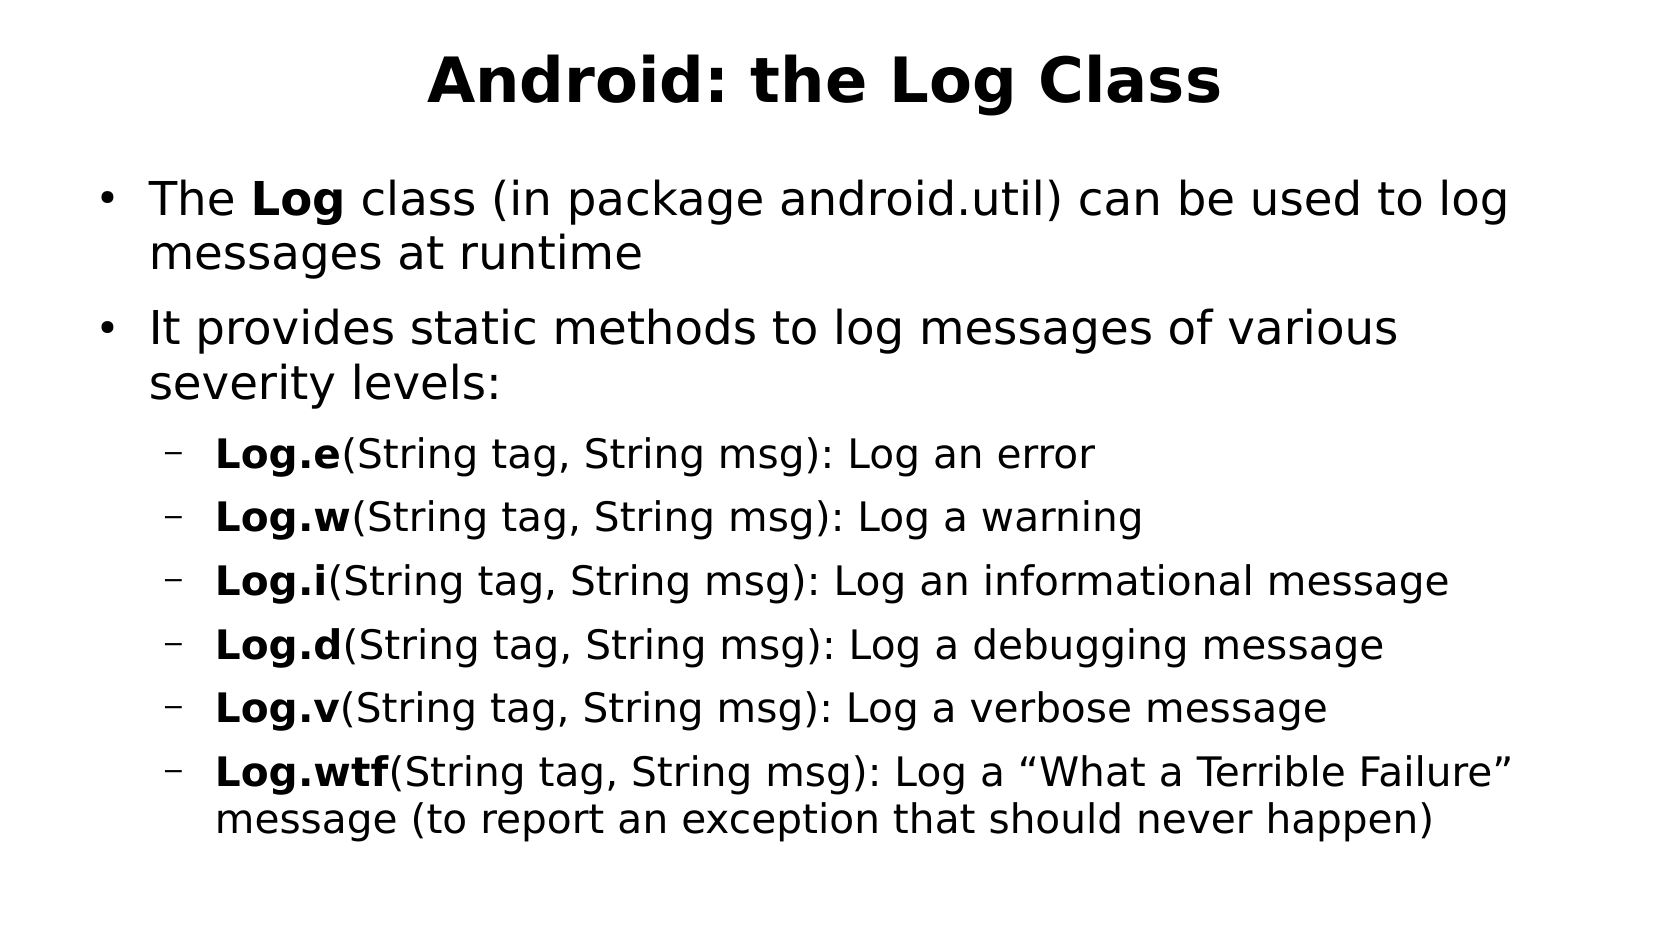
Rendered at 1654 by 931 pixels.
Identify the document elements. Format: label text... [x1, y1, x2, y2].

list The Log class (in package android.util) can be used to log messages at runtime It provides static methods to log messages of various severity levels: Log.e(String tag, String msg): Log an error Log.w(String tag, String msg): Log a warning Log.i(String tag, String msg): Log an informational message Log.d(String tag, String msg): Log a debugging message Log.v(String tag, String msg): Log a verbose message Log.wtf(String tag, String msg): Log a “What a Terrible Failure” message (to report an exception that should never happen) [82, 171, 1571, 854]
title Android: the Log Class [122, 3, 1528, 159]
